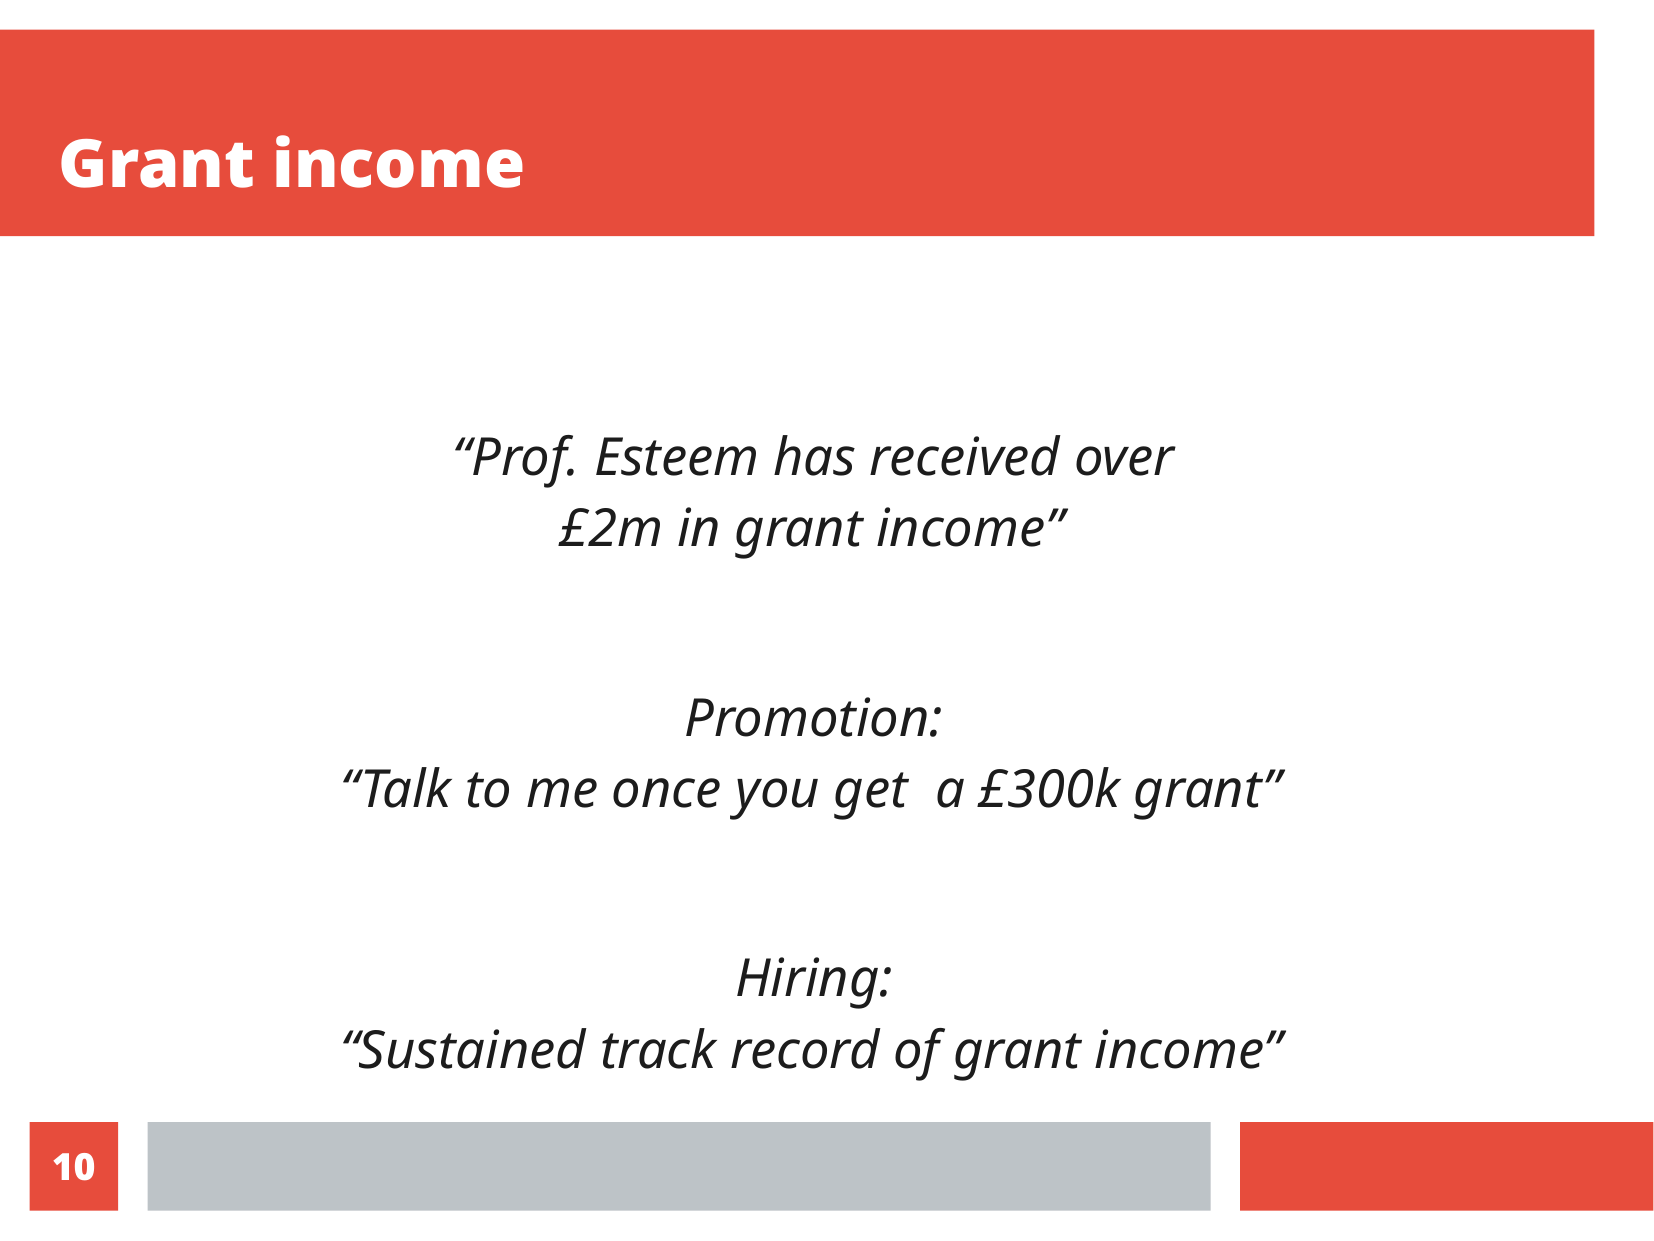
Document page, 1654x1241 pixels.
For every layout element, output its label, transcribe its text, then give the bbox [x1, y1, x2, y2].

title Grant income [59, 59, 1595, 207]
list “Prof. Esteem has received over £2m in grant income” Promotion: “Talk to me once you get a £300k grant” Hiring: “Sustained track record of grant income” [59, 324, 1565, 1093]
